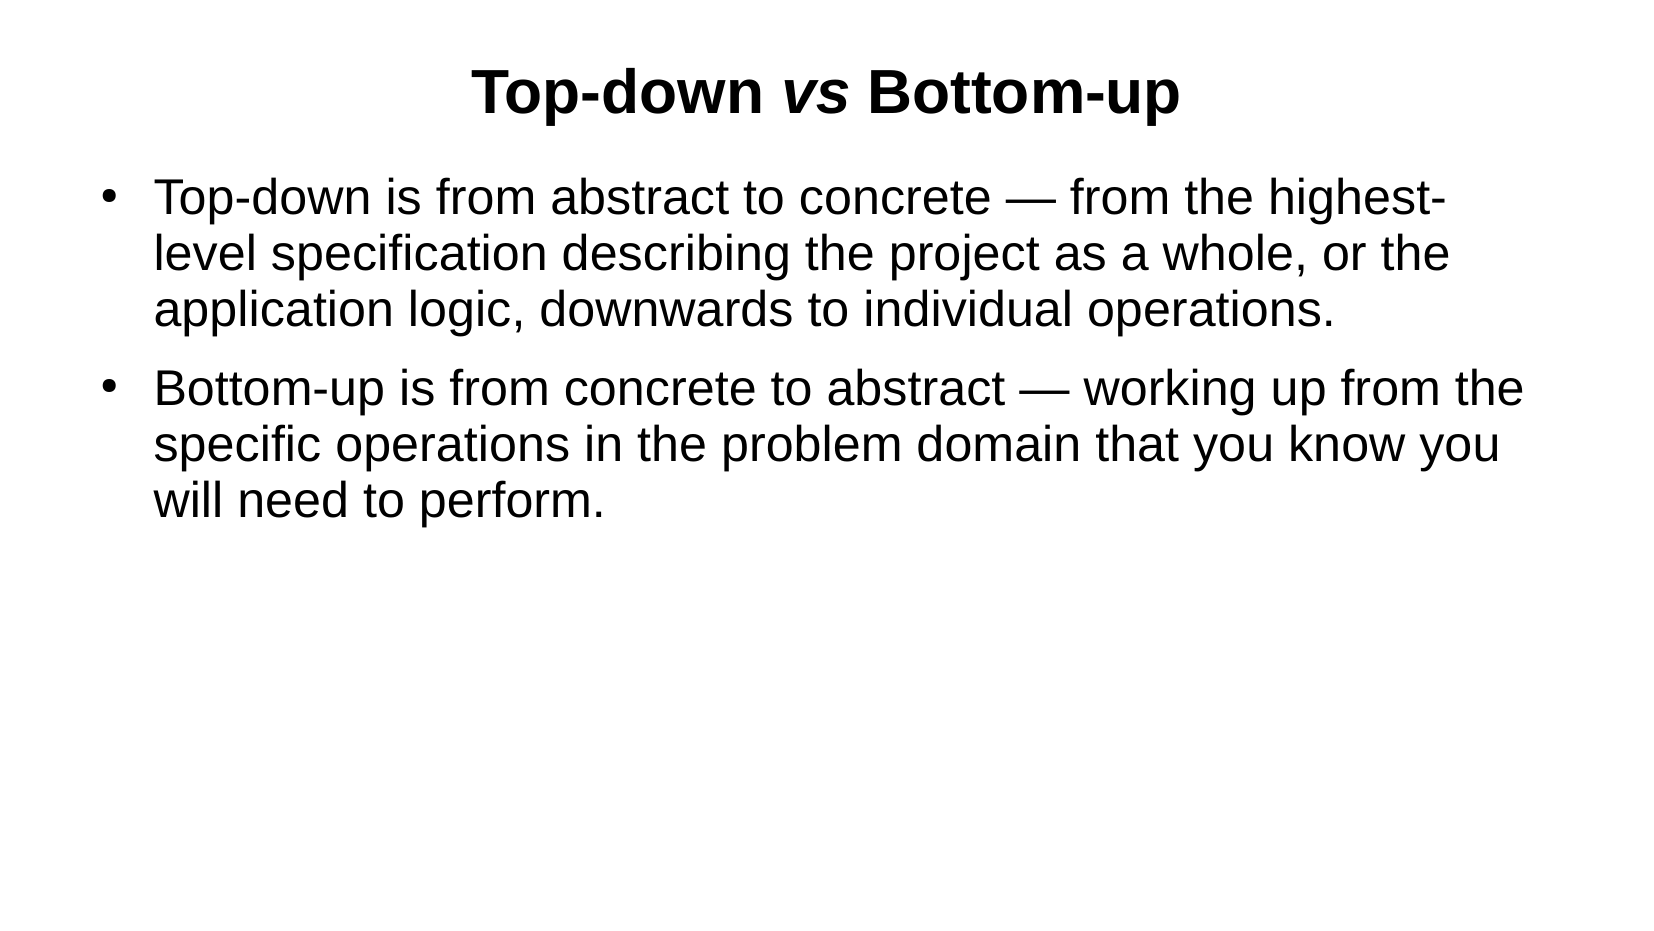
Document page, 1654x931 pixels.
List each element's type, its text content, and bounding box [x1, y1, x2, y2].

title Top-down vs Bottom-up [82, 37, 1571, 147]
list Top-down is from abstract to concrete — from the highest-level specification describing the project as a whole, or the application logic, downwards to individual operations. Bottom-up is from concrete to abstract — working up from the specific operations in the problem domain that you know you will need to perform. [82, 168, 1538, 889]
